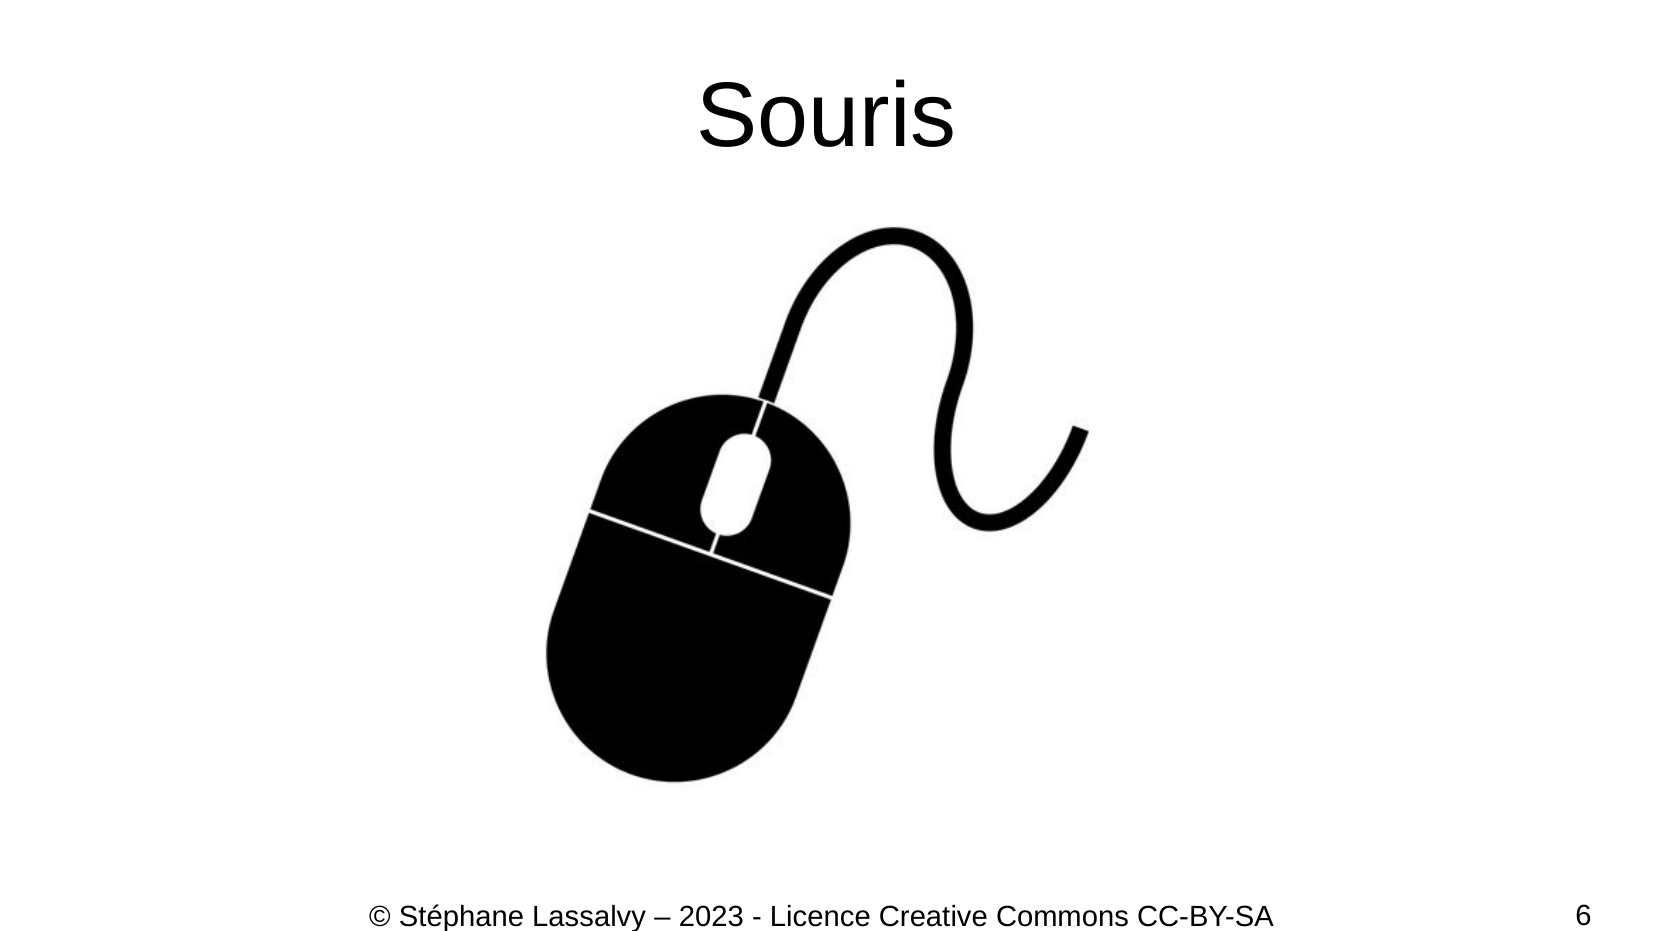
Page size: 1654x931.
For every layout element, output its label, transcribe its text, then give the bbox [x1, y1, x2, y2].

text_box © Stéphane Lassalvy – 2023 - Licence Creative Commons CC-BY-SA [354, 893, 1300, 931]
picture [501, 192, 1137, 827]
title Souris [82, 37, 1571, 193]
text_box 6 [1560, 891, 1654, 931]
